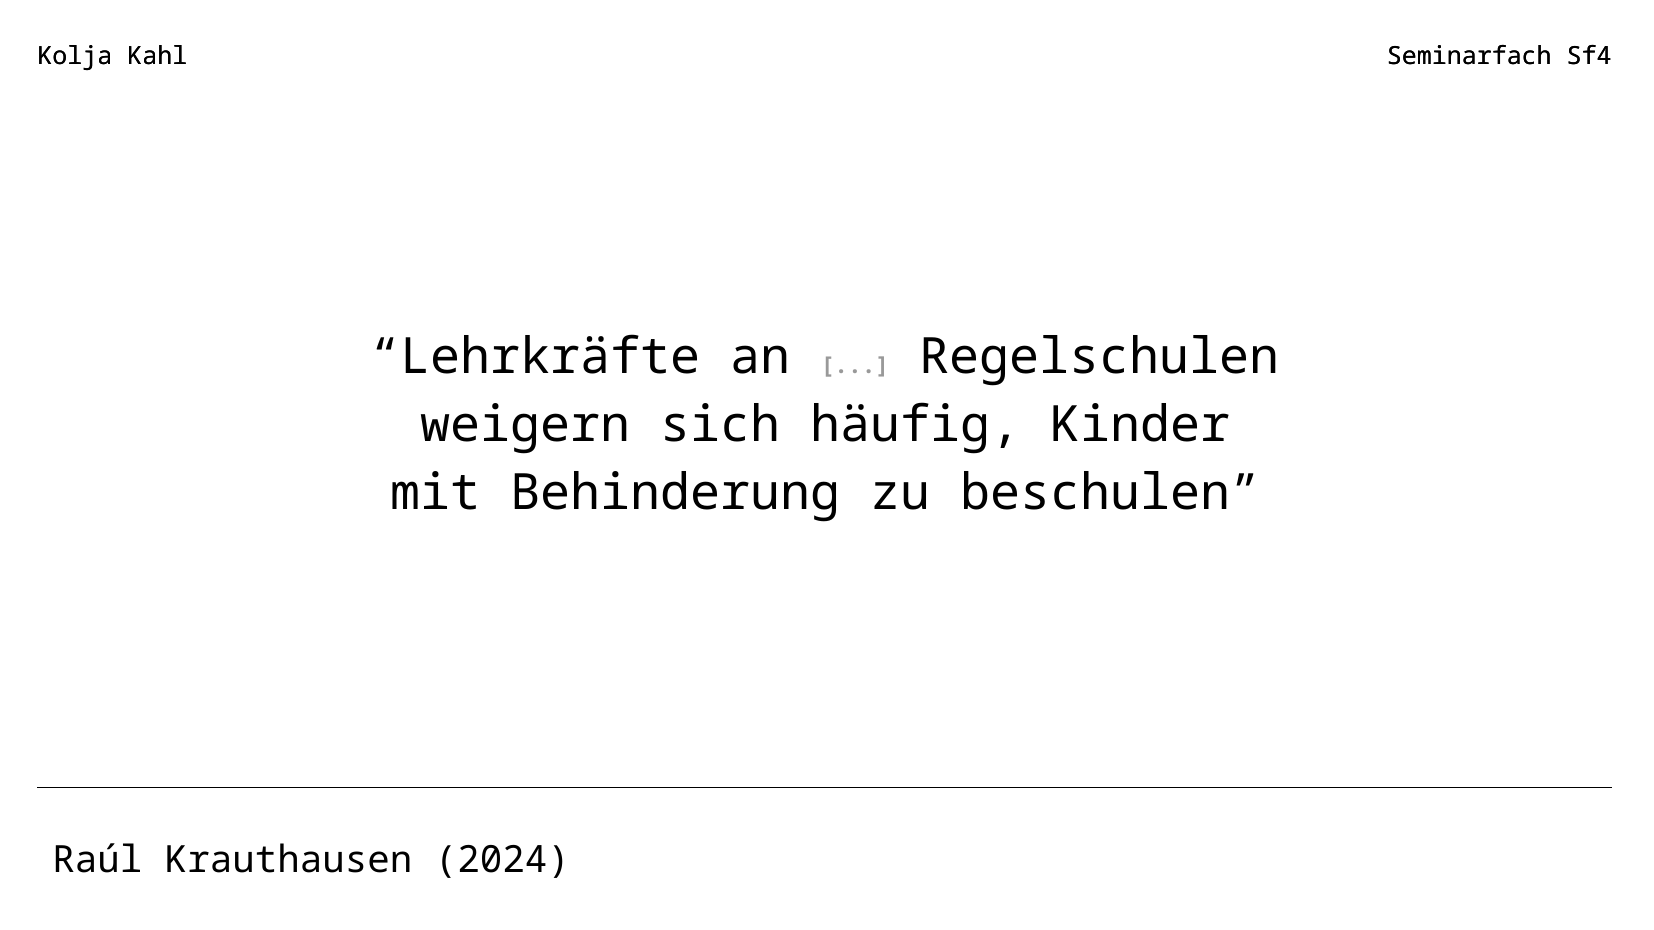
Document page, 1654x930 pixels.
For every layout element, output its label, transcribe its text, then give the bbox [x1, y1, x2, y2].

text_box “Lehrkräfte an [...] Regelschulen weigern sich häufig, Kinder mit Behinderung zu beschulen” [37, 131, 1613, 713]
title Kolja Kahl [37, 37, 225, 76]
title Seminarfach Sf4 [1312, 37, 1612, 76]
text_box Raúl Krauthausen (2024) [37, 825, 901, 930]
